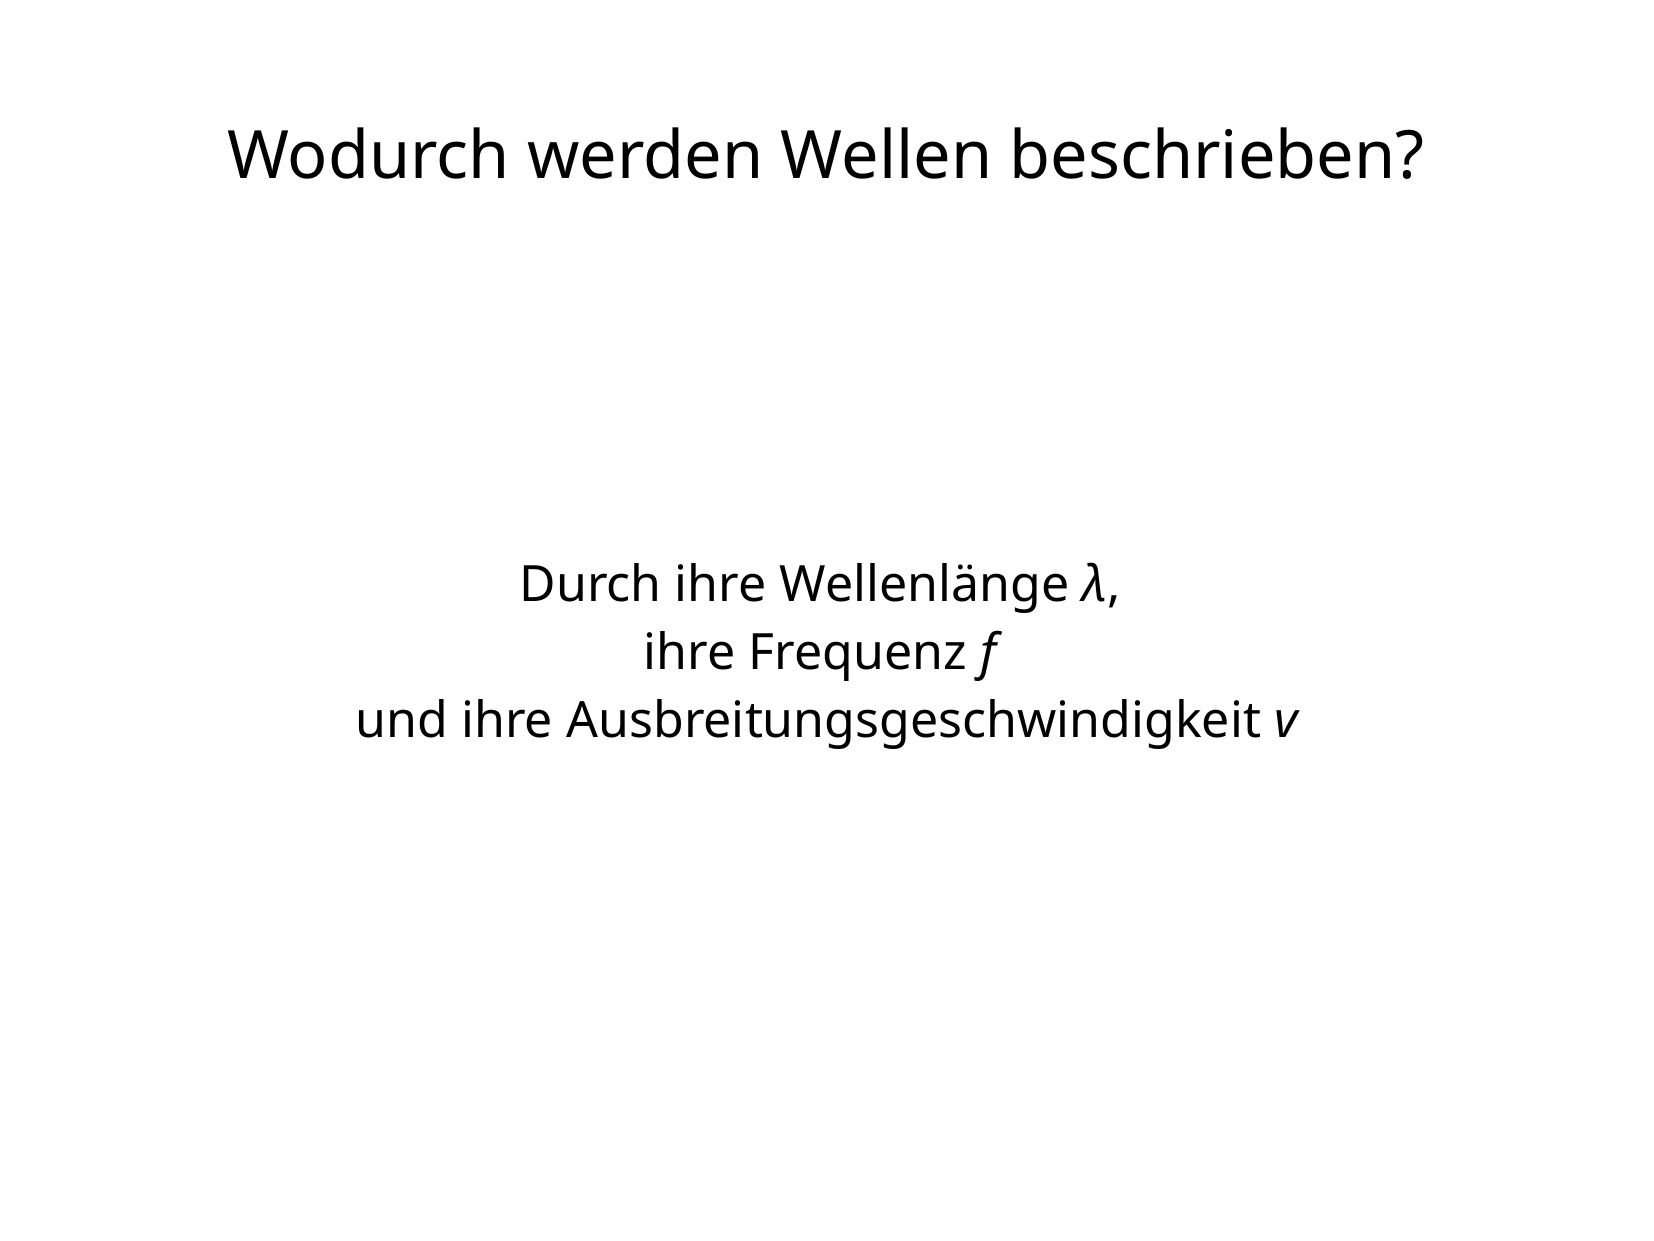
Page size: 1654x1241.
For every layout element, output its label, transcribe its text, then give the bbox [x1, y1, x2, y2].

subtitle Durch ihre Wellenlänge λ, ihre Frequenz f und ihre Ausbreitungsgeschwindigkeit v [82, 290, 1571, 1010]
title Wodurch werden Wellen beschrieben? [82, 49, 1571, 257]
